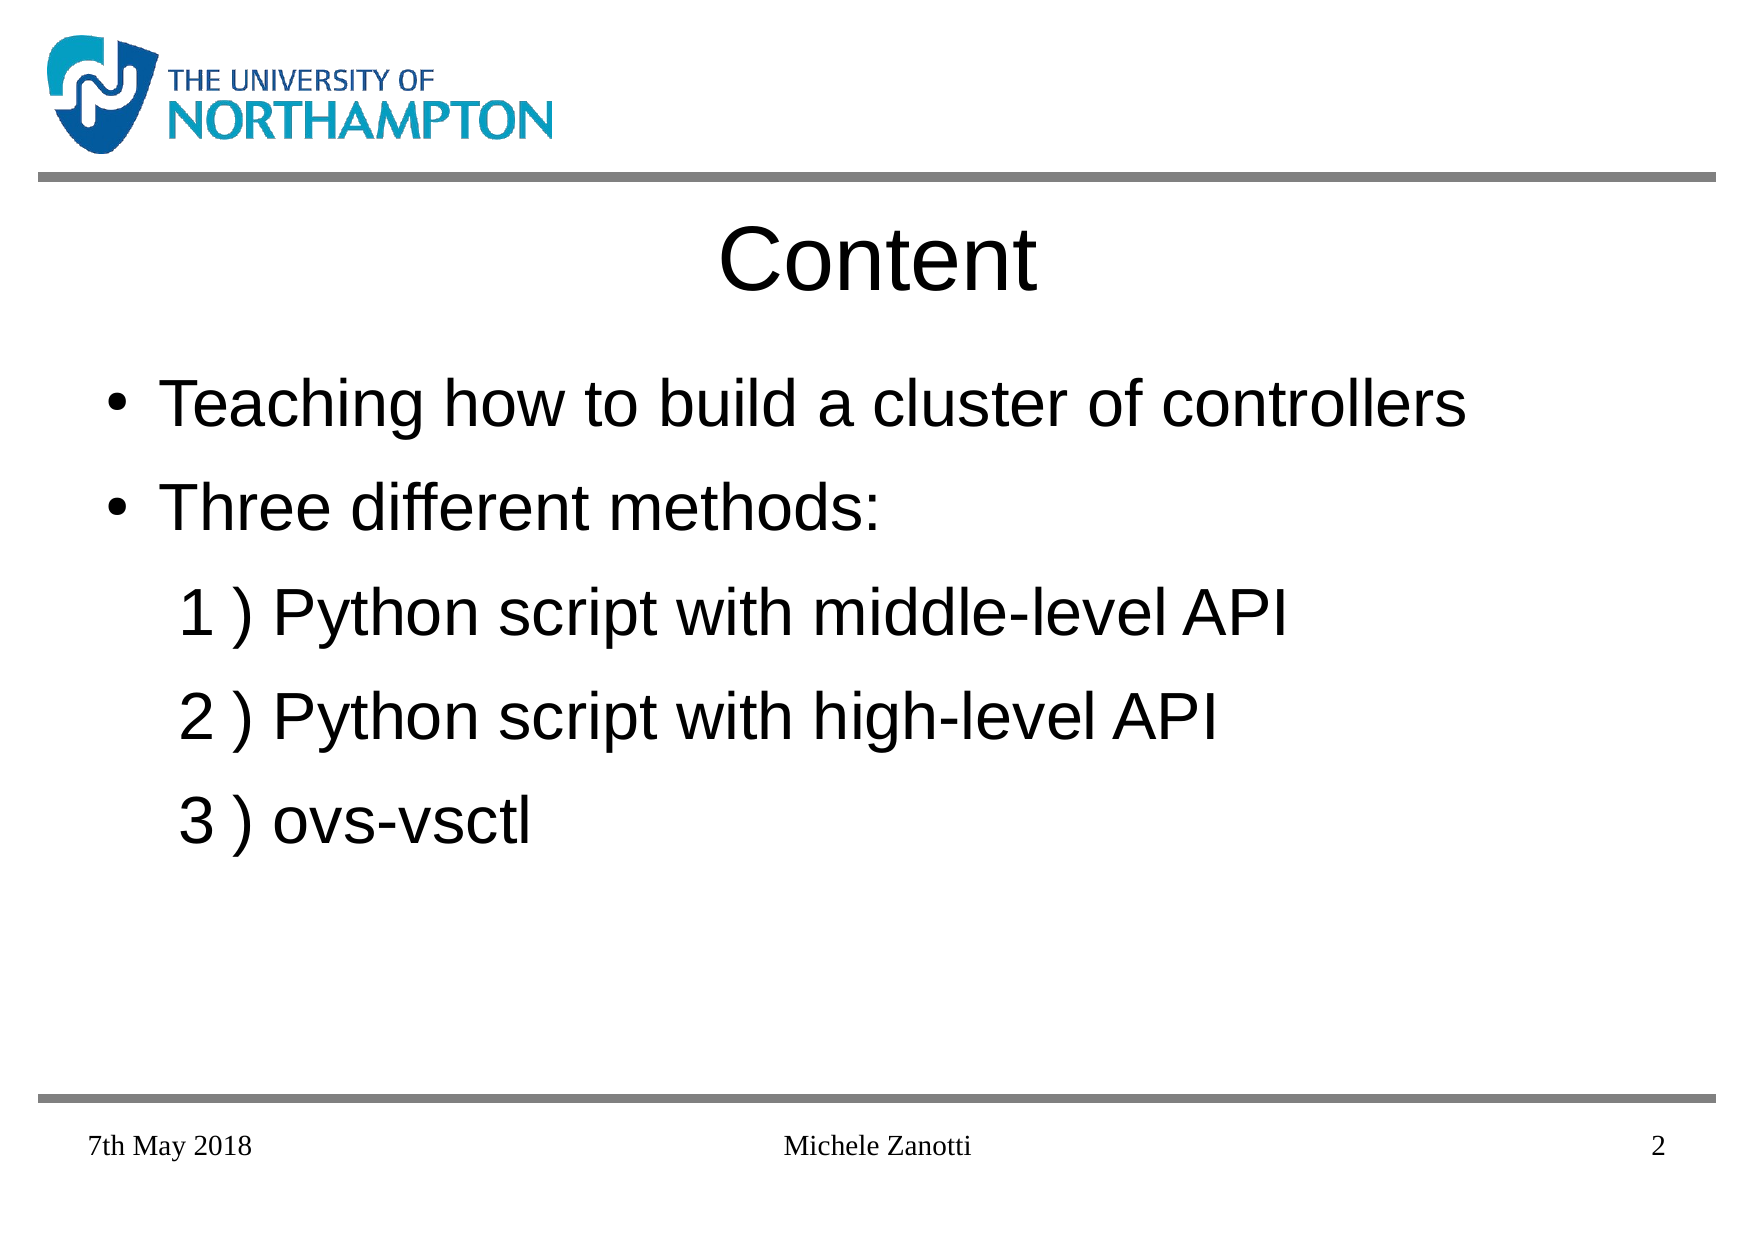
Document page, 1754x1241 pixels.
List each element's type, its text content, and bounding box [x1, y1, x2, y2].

title Content [88, 200, 1668, 316]
picture [47, 35, 79, 69]
list Teaching how to build a cluster of controllers Three different methods: ) Python script with middle-level API ) Python script with high-level API ) ovs-vsctl [87, 366, 1667, 1087]
picture [47, 35, 552, 154]
